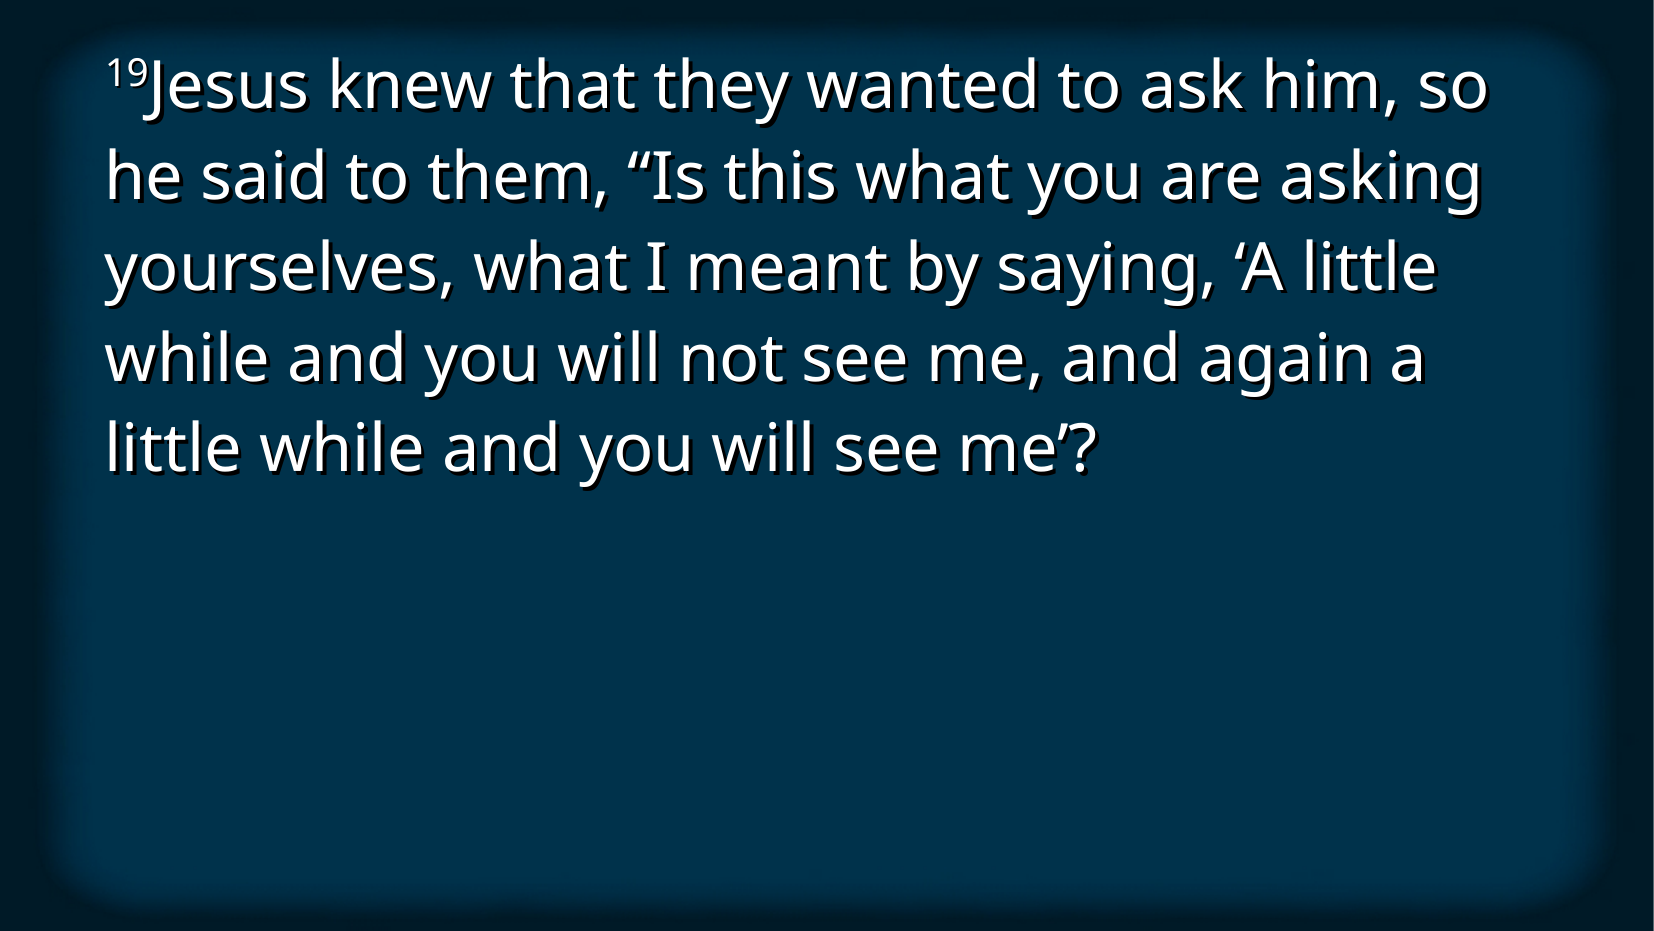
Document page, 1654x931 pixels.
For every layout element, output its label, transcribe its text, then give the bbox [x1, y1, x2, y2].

text_box 19Jesus knew that they wanted to ask him, so he said to them, “Is this what you are asking yourselves, what I meant by saying, ‘A little while and you will not see me, and again a little while and you will see me’? [90, 30, 1576, 489]
picture [0, 0, 1654, 931]
